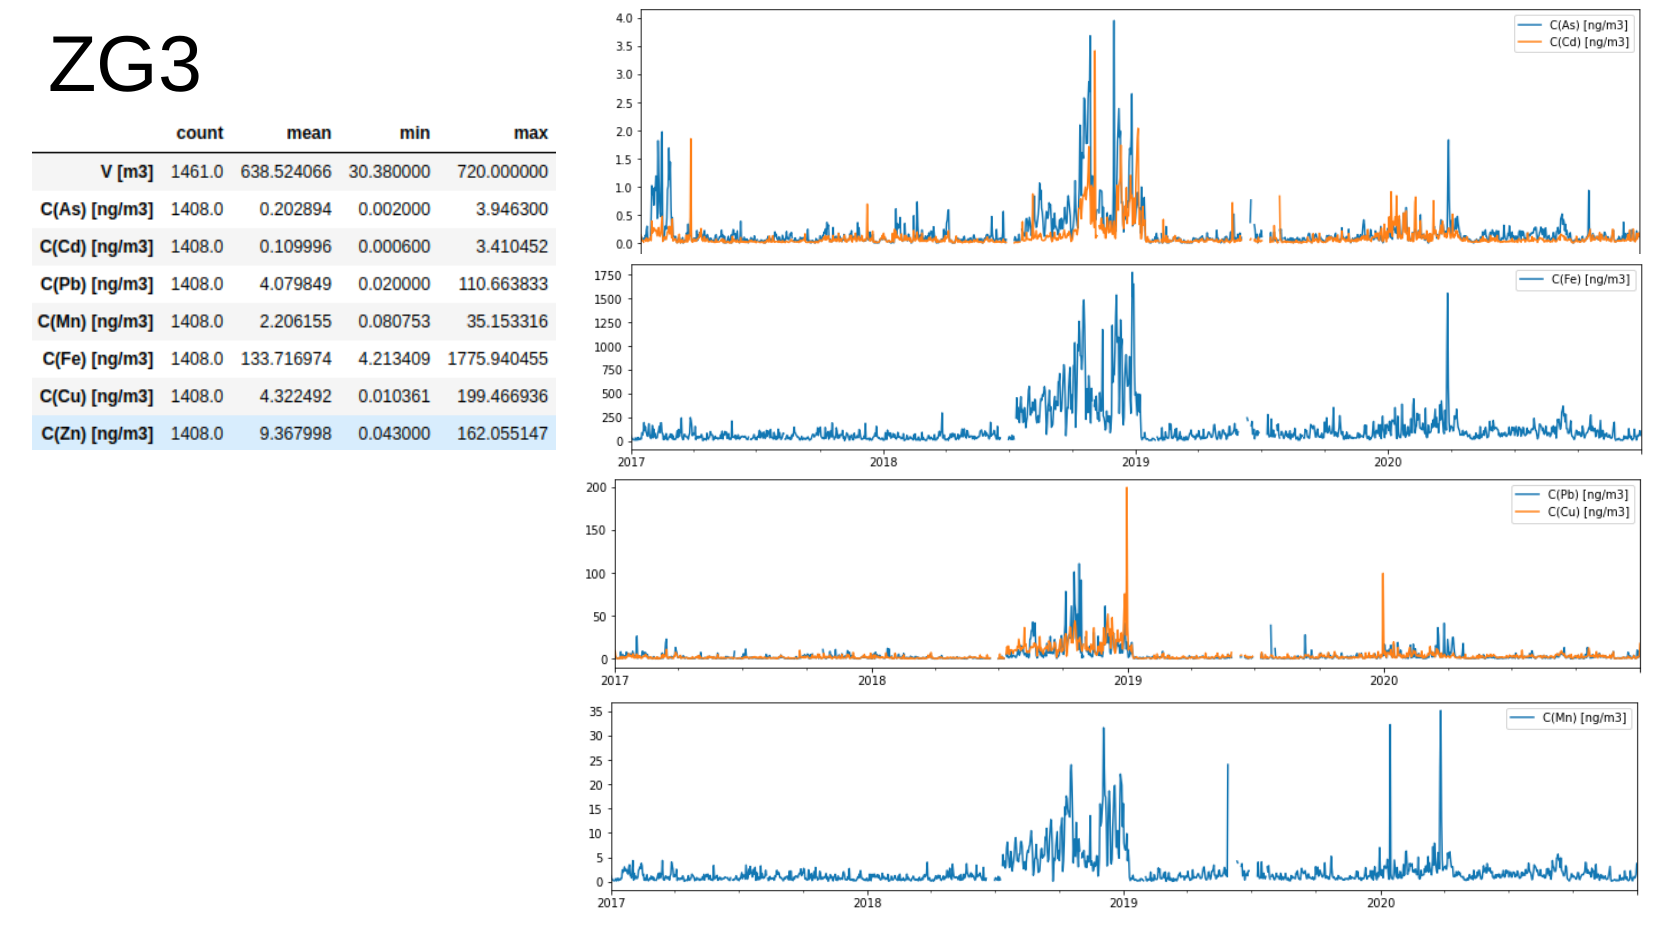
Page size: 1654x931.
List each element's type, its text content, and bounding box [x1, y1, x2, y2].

picture [32, 119, 556, 450]
text_box ZG3 [33, 12, 226, 119]
picture [585, 0, 1648, 912]
